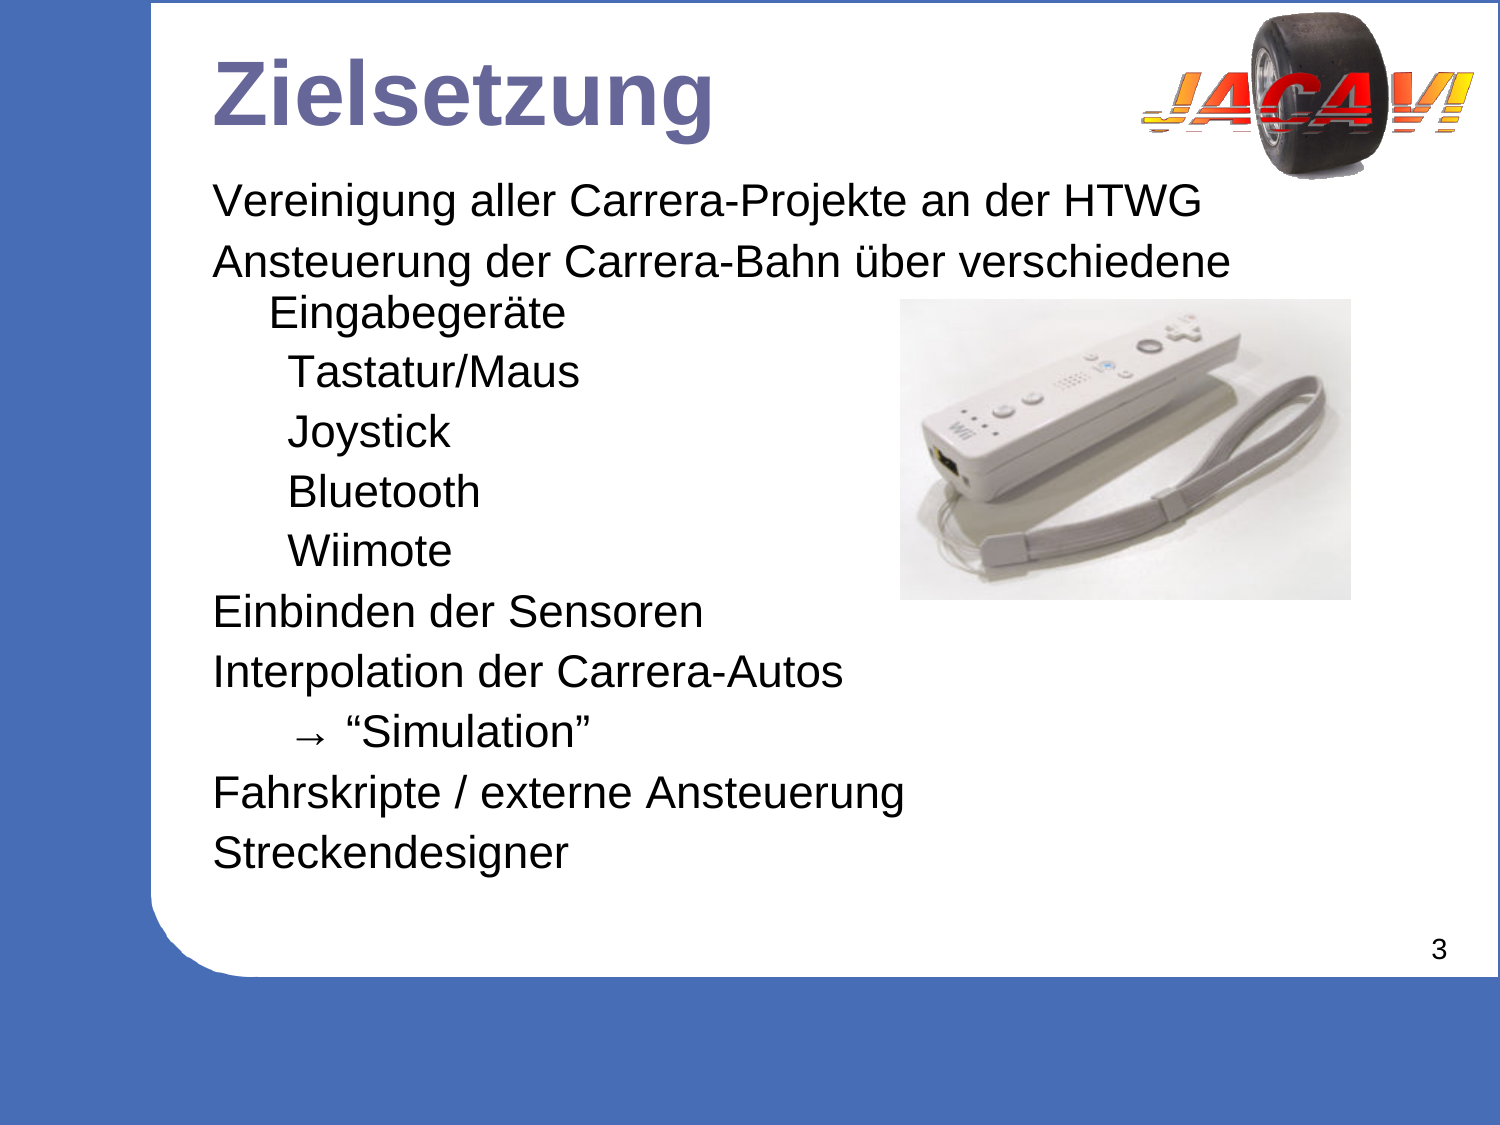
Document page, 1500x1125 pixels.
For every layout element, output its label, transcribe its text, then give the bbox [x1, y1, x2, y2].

title Zielsetzung [212, 32, 1447, 156]
list Vereinigung aller Carrera-Projekte an der HTWG Ansteuerung der Carrera-Bahn über verschiedene Eingabegeräte Tastatur/Maus Joystick Bluetooth Wiimote Einbinden der Sensoren Interpolation der Carrera-Autos → “Simulation” Fahrskripte / externe Ansteuerung Streckendesigner [212, 174, 1448, 911]
picture [0, 0, 1500, 1125]
